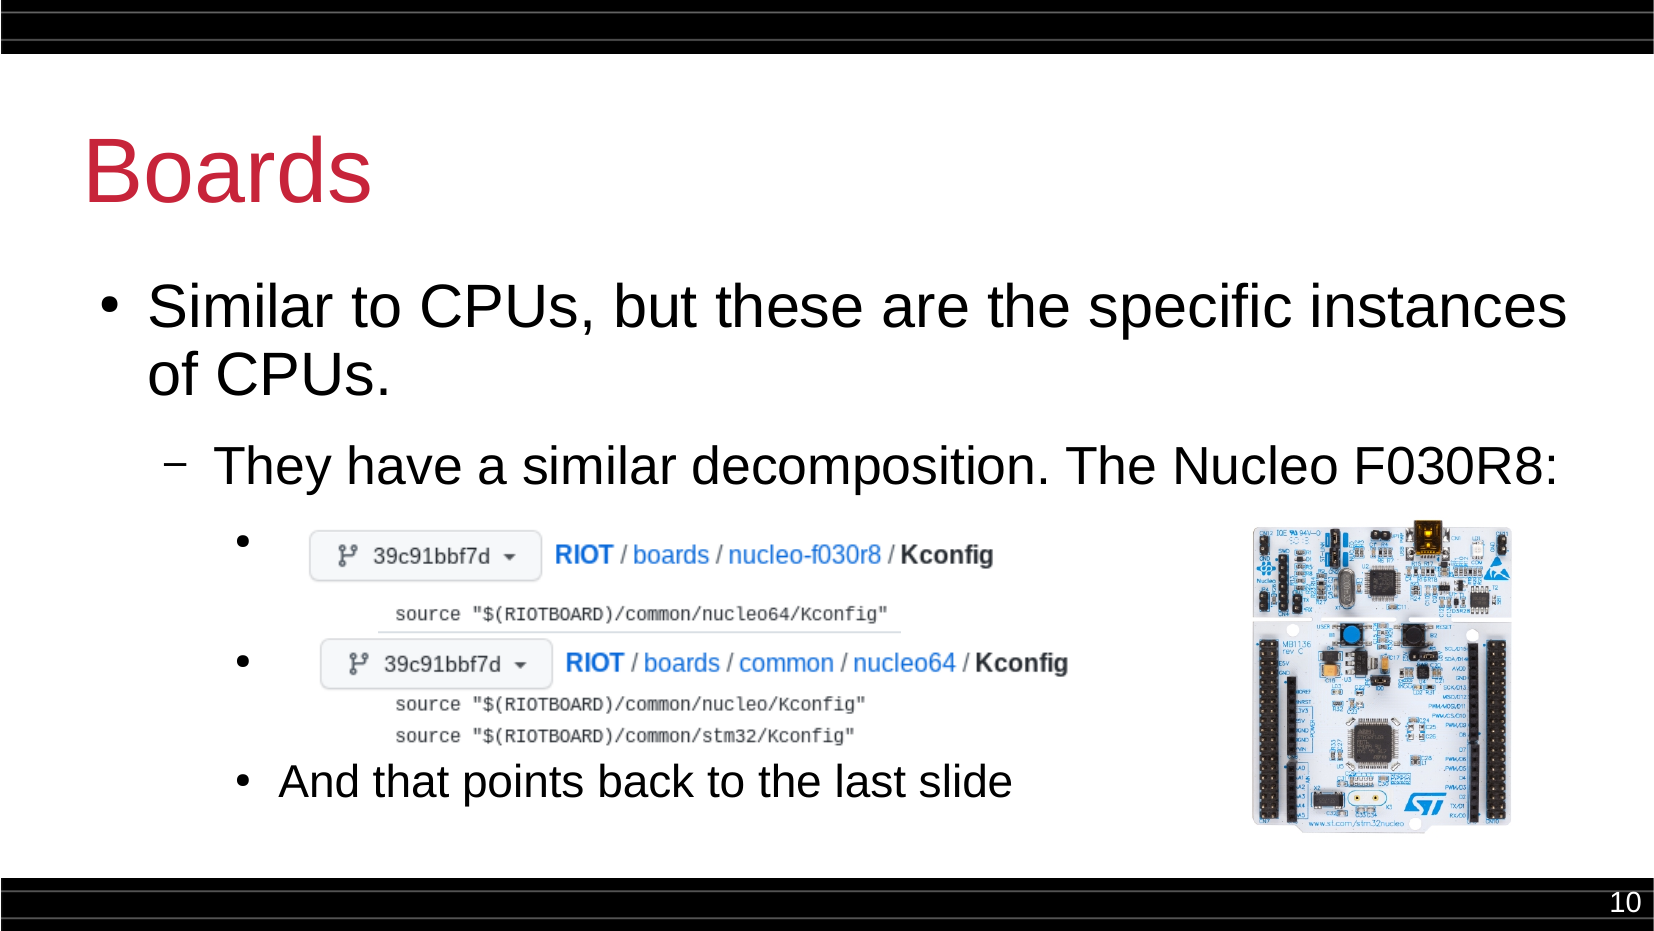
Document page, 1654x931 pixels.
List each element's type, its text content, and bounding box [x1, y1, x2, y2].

picture [300, 524, 1029, 588]
picture [300, 589, 1088, 752]
picture [1, 0, 1654, 54]
picture [1, 878, 1654, 931]
picture [1227, 499, 1538, 863]
list Similar to CPUs, but these are the specific instances of CPUs. They have a similar decomposition. The Nucleo F030R8: And that points back to the last slide [82, 271, 1571, 851]
title Boards [82, 92, 1571, 249]
